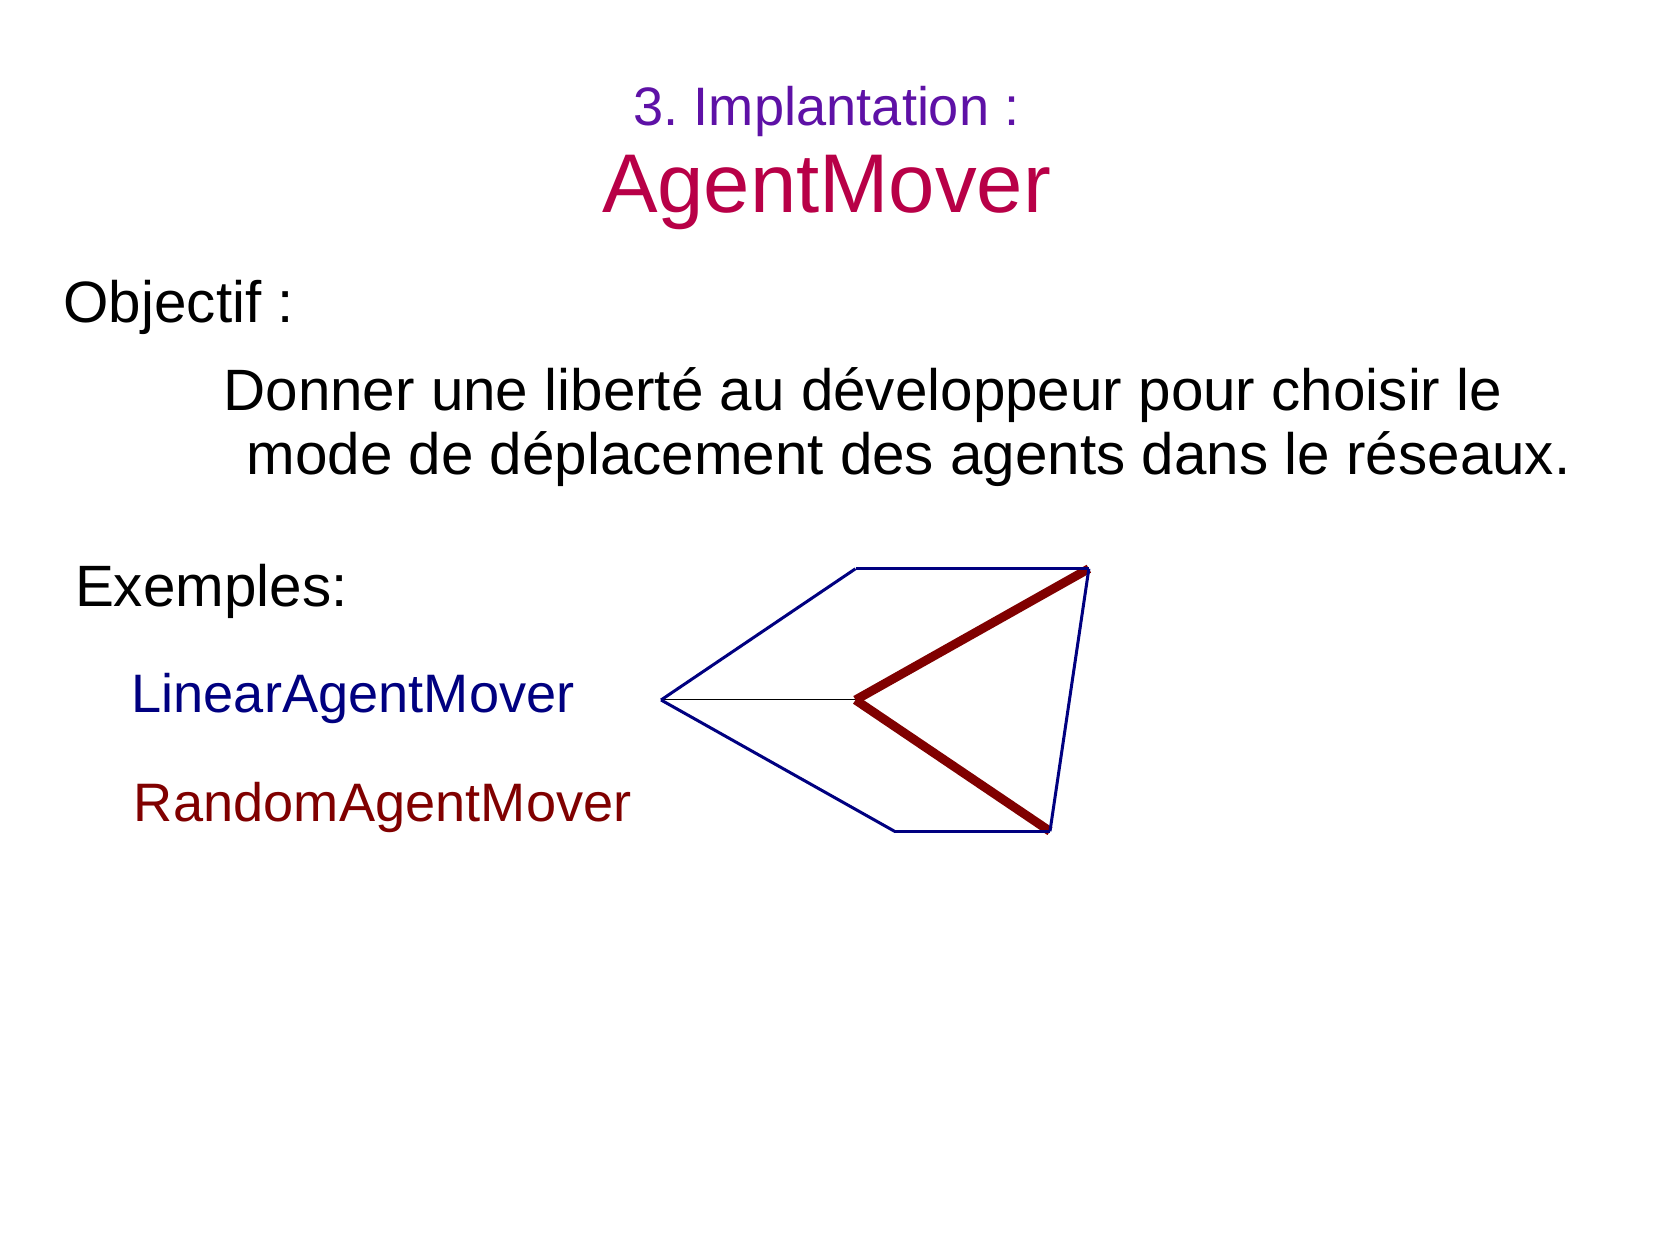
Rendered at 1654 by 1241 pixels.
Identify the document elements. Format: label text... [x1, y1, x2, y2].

text_box Donner une liberté au développeur pour choisir le mode de déplacement des agents dans le réseaux. [0, 349, 1588, 563]
text_box LinearAgentMover [116, 656, 591, 732]
text_box Objectif : [49, 262, 310, 343]
text_box RandomAgentMover [119, 764, 648, 841]
title 3. Implantation : AgentMover [82, 49, 1571, 257]
text_box Exemples: [60, 546, 363, 626]
